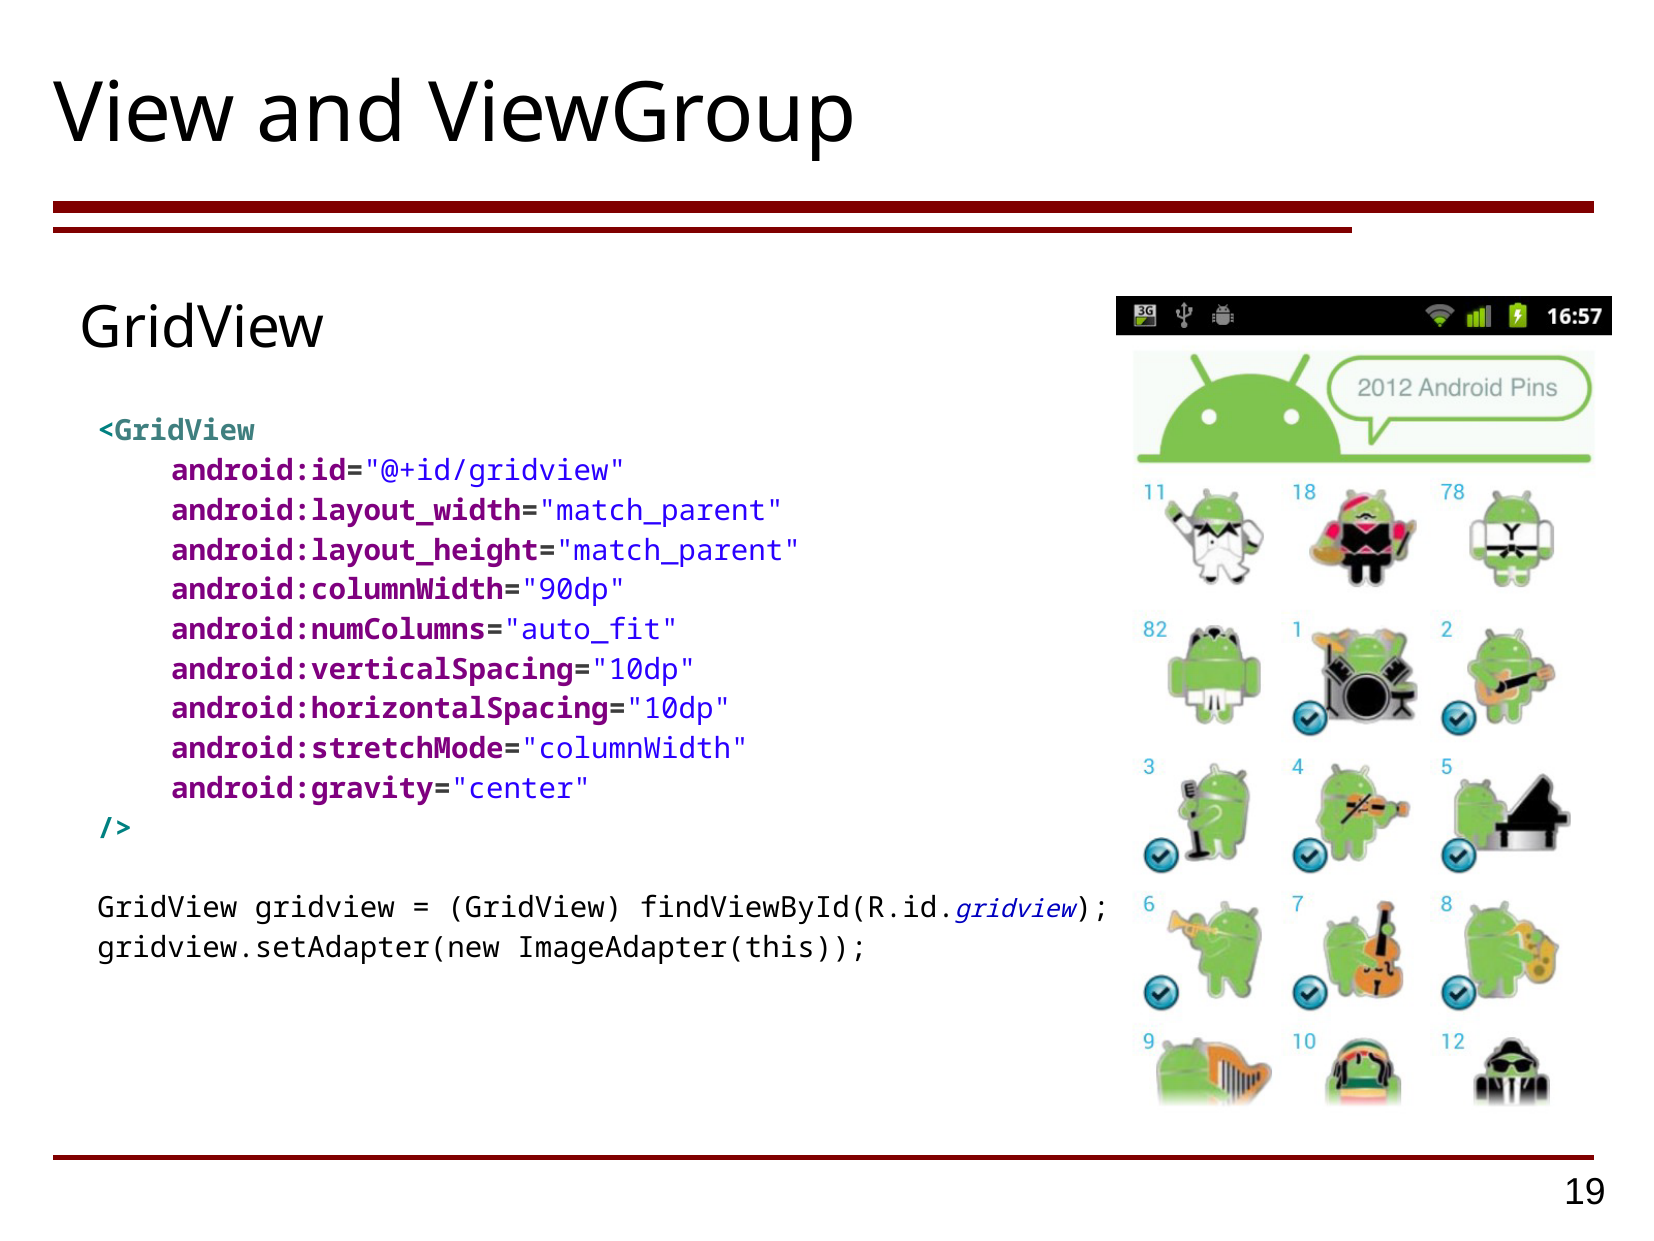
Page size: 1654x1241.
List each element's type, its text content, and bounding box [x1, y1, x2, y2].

text_box <número> [35, 1163, 1654, 1221]
picture [1116, 296, 1612, 1123]
subtitle View and ViewGroup [53, 48, 1542, 172]
text_box GridView <GridView android:id="@+id/gridview" android:layout_width="match_parent" android:layout_height="match_parent" android:columnWidth="90dp" android:numColumns="auto_fit" android:verticalSpacing="10dp" android:horizontalSpacing="10dp" android:stretchMode="columnWidth" android:gravity="center" /> GridView gridview = (GridView) findViewById(R.id.gridview); gridview.setAdapter(new ImageAdapter(this)); [64, 277, 1125, 926]
